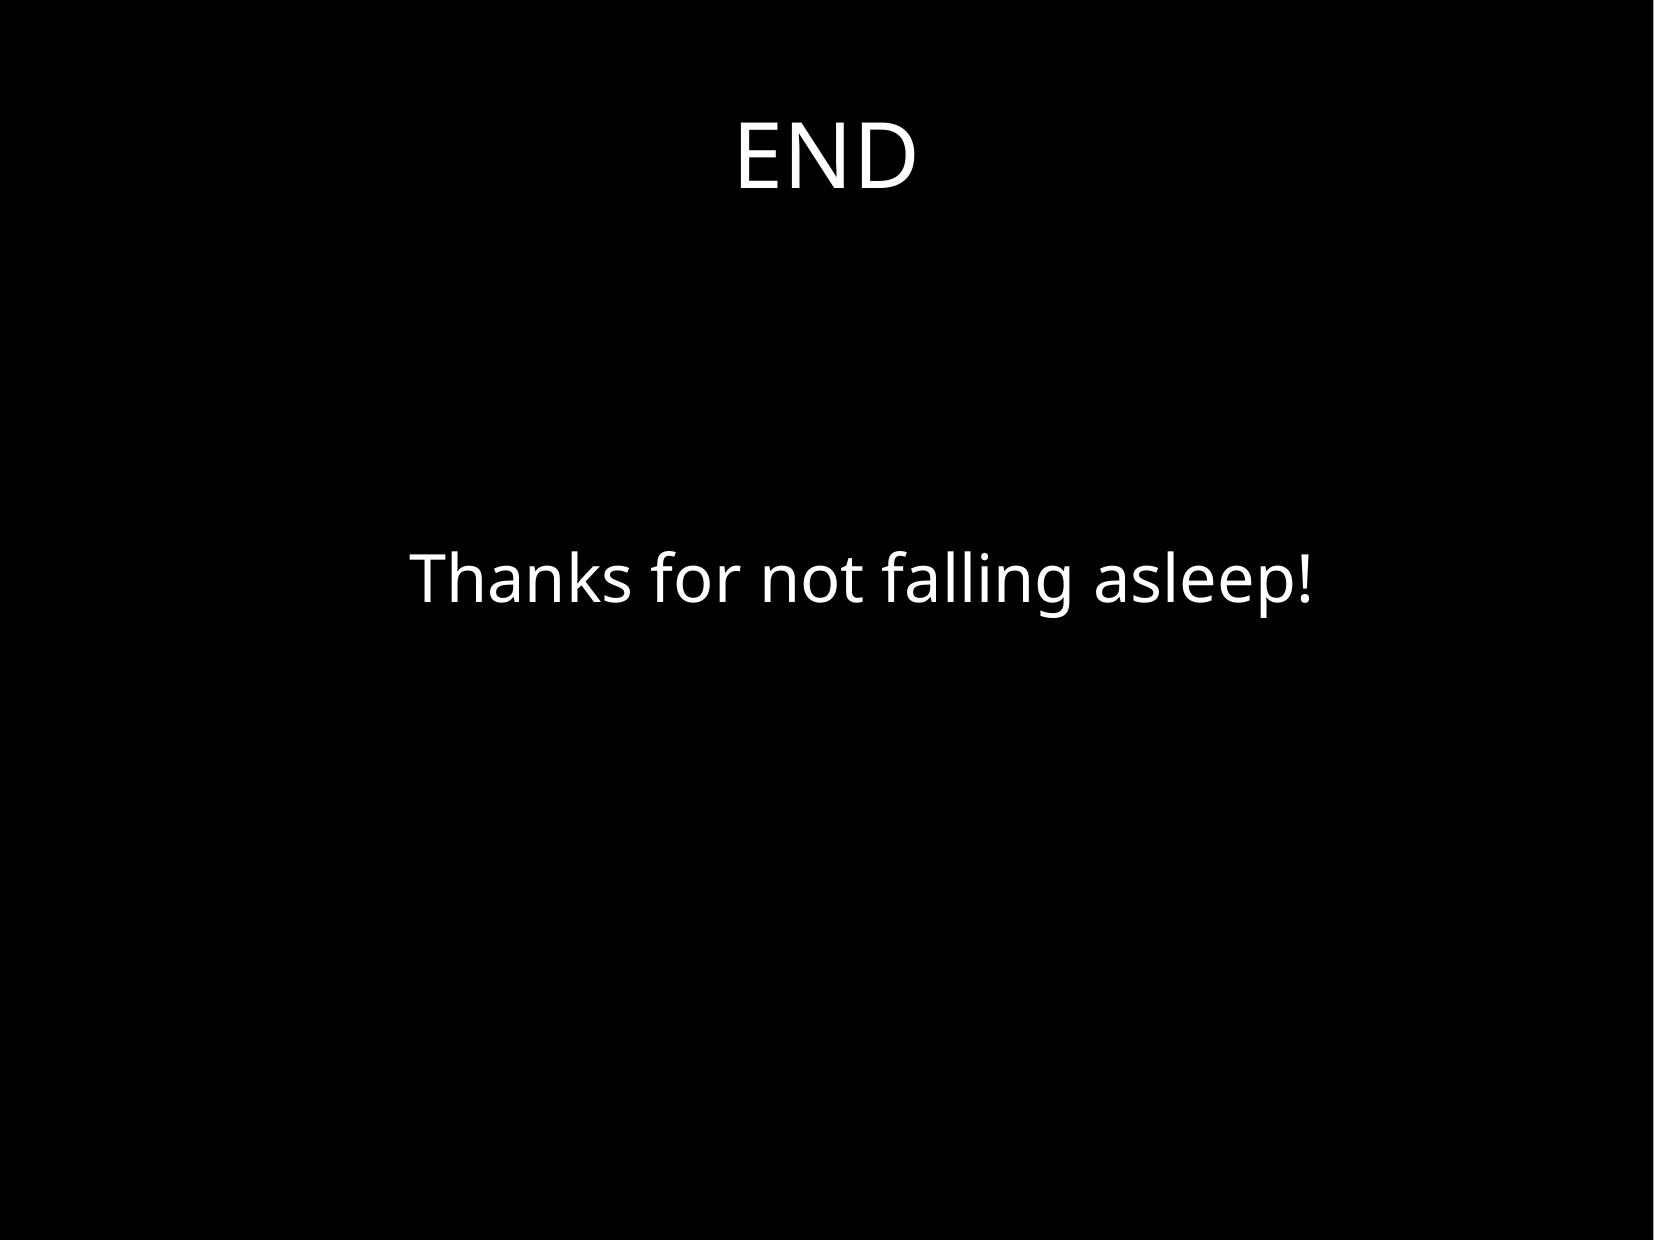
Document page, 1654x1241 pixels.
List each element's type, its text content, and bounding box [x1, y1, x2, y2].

title END [82, 49, 1571, 257]
list Thanks for not falling asleep! [82, 531, 1571, 1241]
